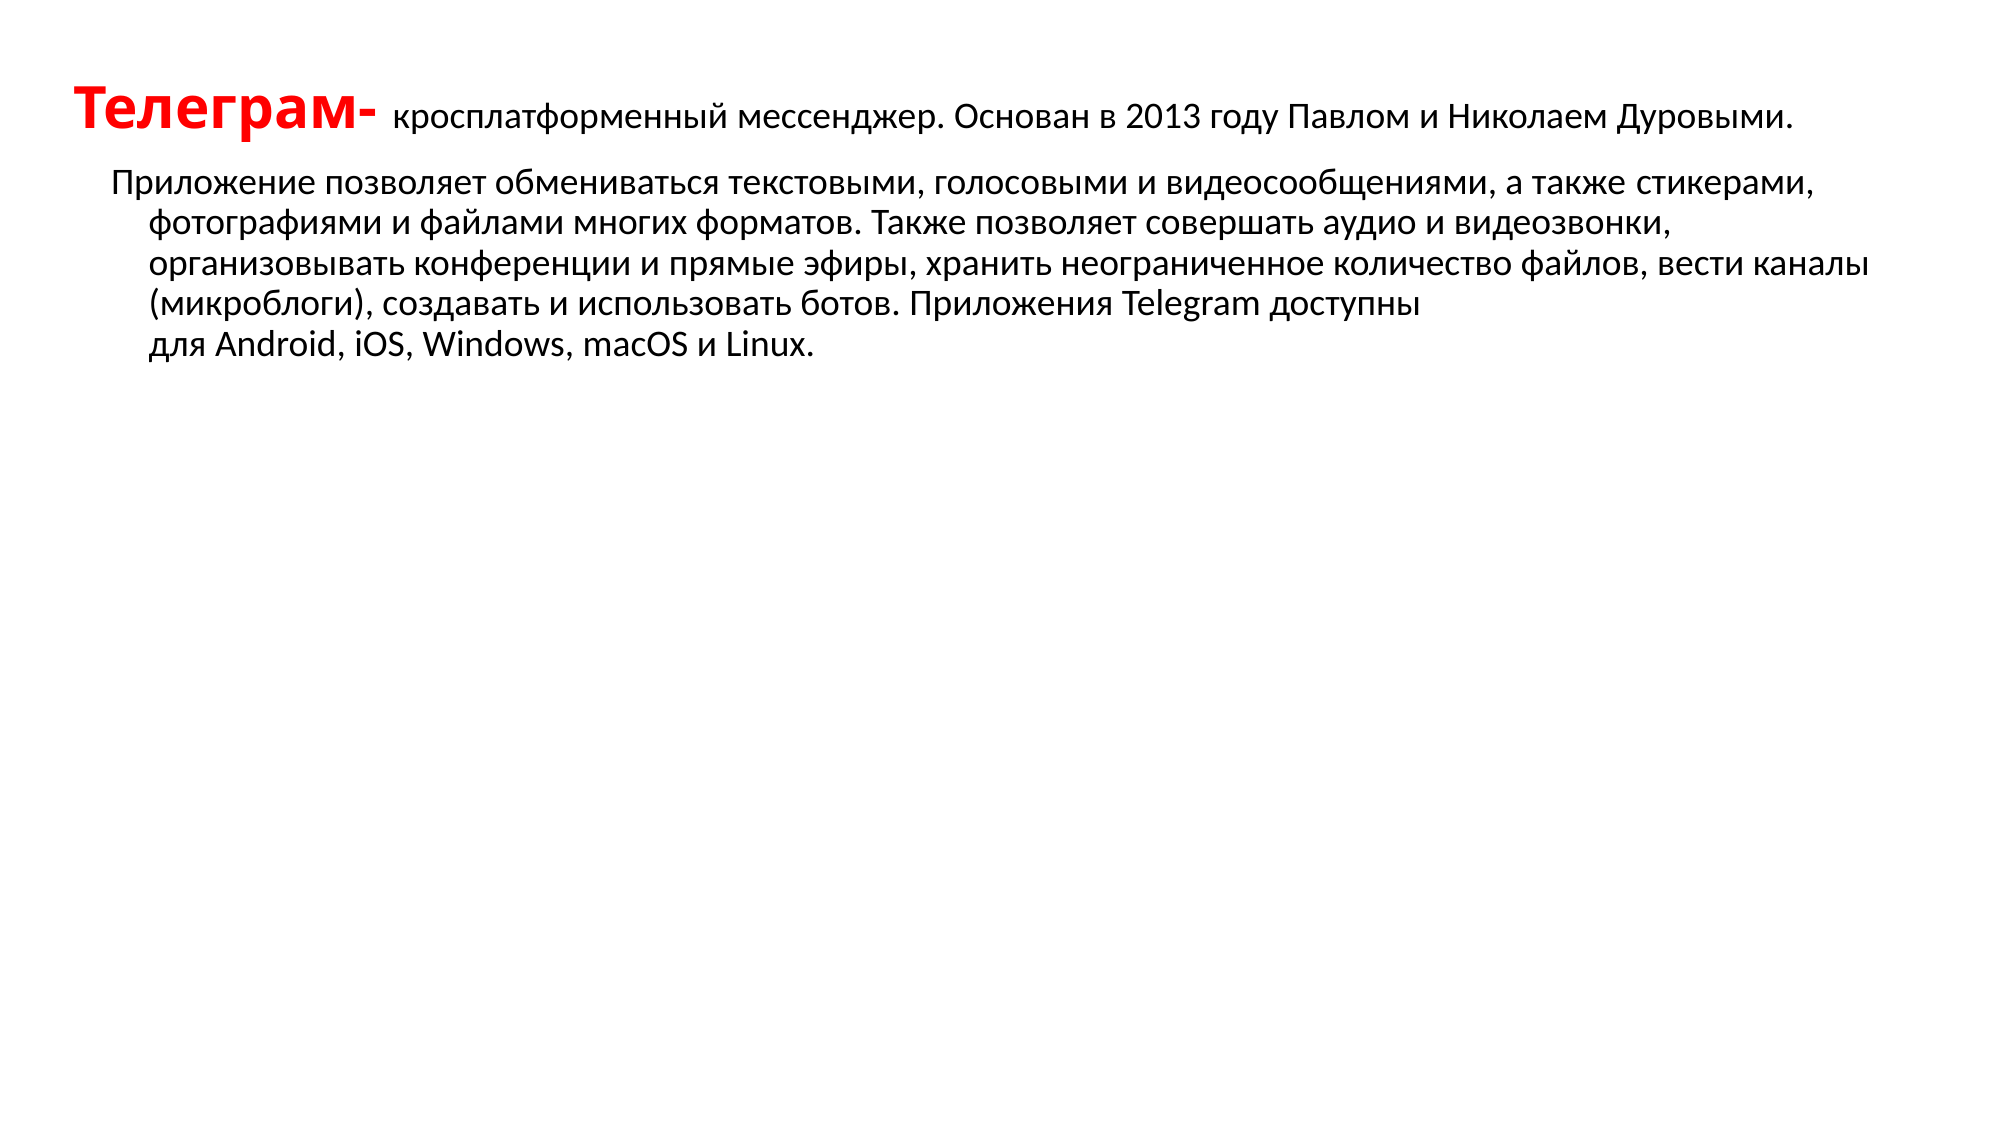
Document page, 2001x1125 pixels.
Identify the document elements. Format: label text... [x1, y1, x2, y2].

list Телеграм- кросплатформенный мессенджер. Основан в 2013 году Павлом и Николаем Дуровыми. Приложение позволяет обмениваться текстовыми, голосовыми и видеосообщениями, а также стикерами, фотографиями и файлами многих форматов. Также позволяет совершать аудио и видеозвонки, организовывать конференции и прямые эфиры, хранить неограниченное количество файлов, вести каналы (микроблоги), создавать и использовать ботов. Приложения Telegram доступны для Android, iOS, Windows, macOS и Linux. [58, 70, 1906, 586]
